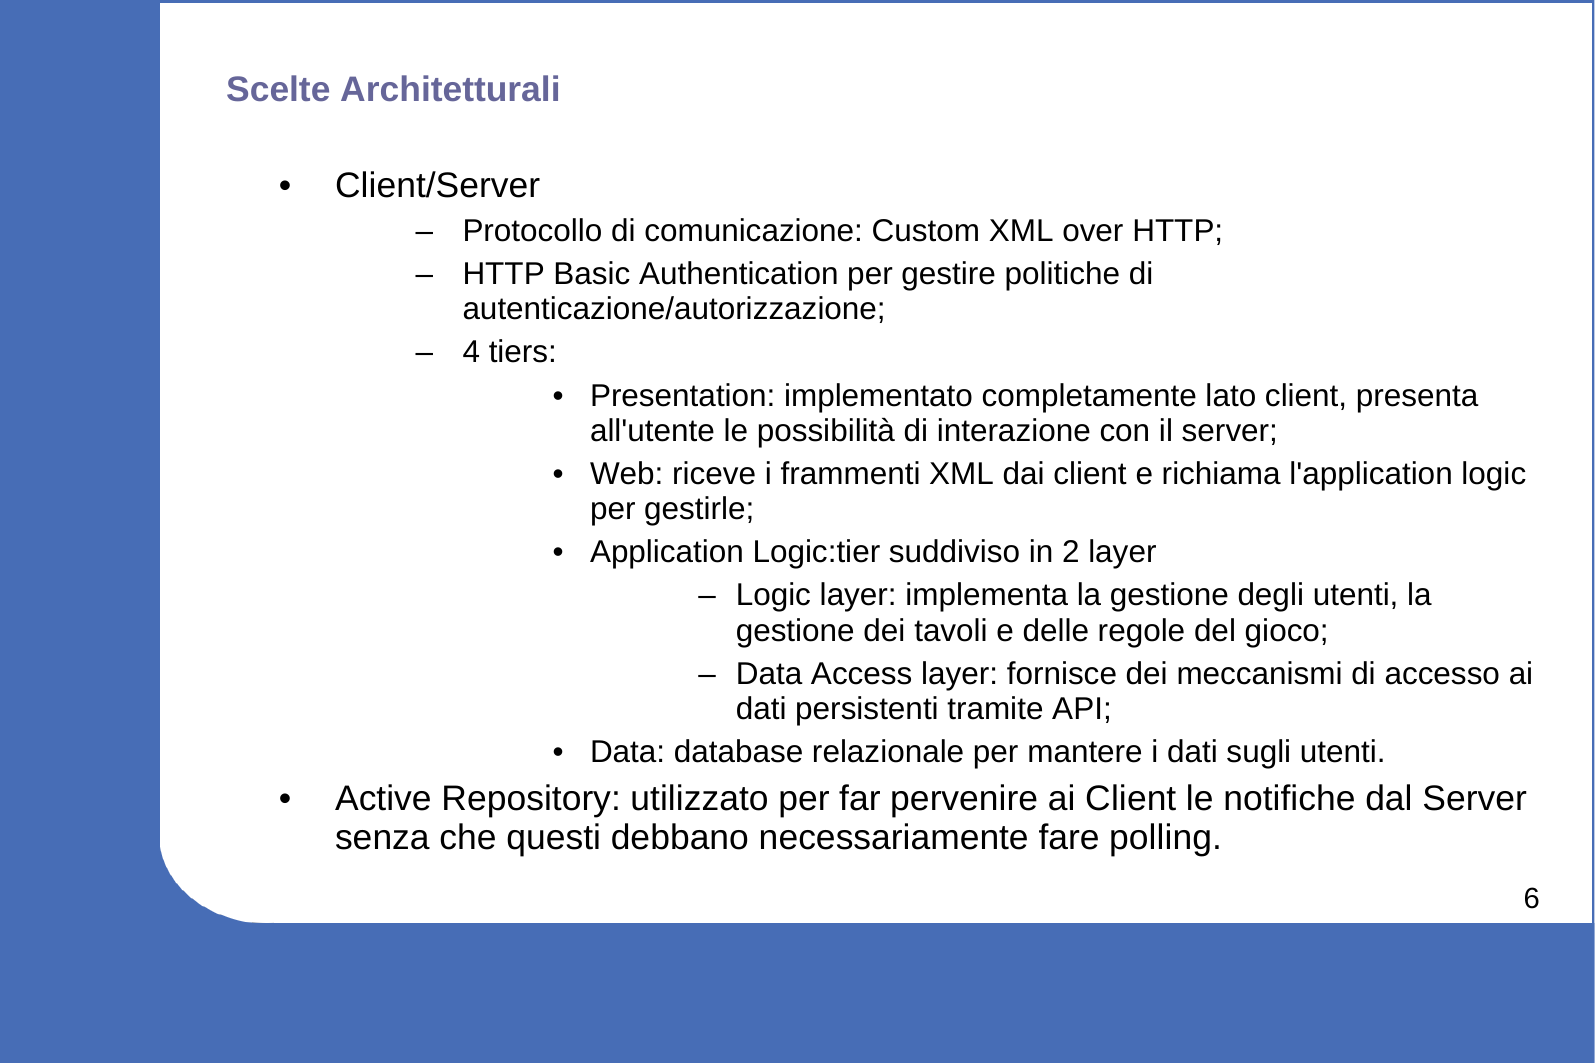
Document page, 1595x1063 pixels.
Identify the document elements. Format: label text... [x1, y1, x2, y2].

title Scelte Architetturali [226, 23, 1538, 155]
picture [0, 0, 1595, 1063]
list Client/Server Protocollo di comunicazione: Custom XML over HTTP; HTTP Basic Authentication per gestire politiche di autenticazione/autorizzazione; 4 tiers: Presentation: implementato completamente lato client, presenta all'utente le possibilità di interazione con il server; Web: riceve i frammenti XML dai client e richiama l'application logic per gestirle; Application Logic:tier suddiviso in 2 layer Logic layer: implementa la gestione degli utenti, la gestione dei tavoli e delle regole del gioco; Data Access layer: fornisce dei meccanismi di accesso ai dati persistenti tramite API; Data: database relazionale per mantere i dati sugli utenti. Active Repository: utilizzato per far pervenire ai Client le notifiche dal Server senza che questi debbano necessariamente fare polling. [225, 165, 1539, 907]
